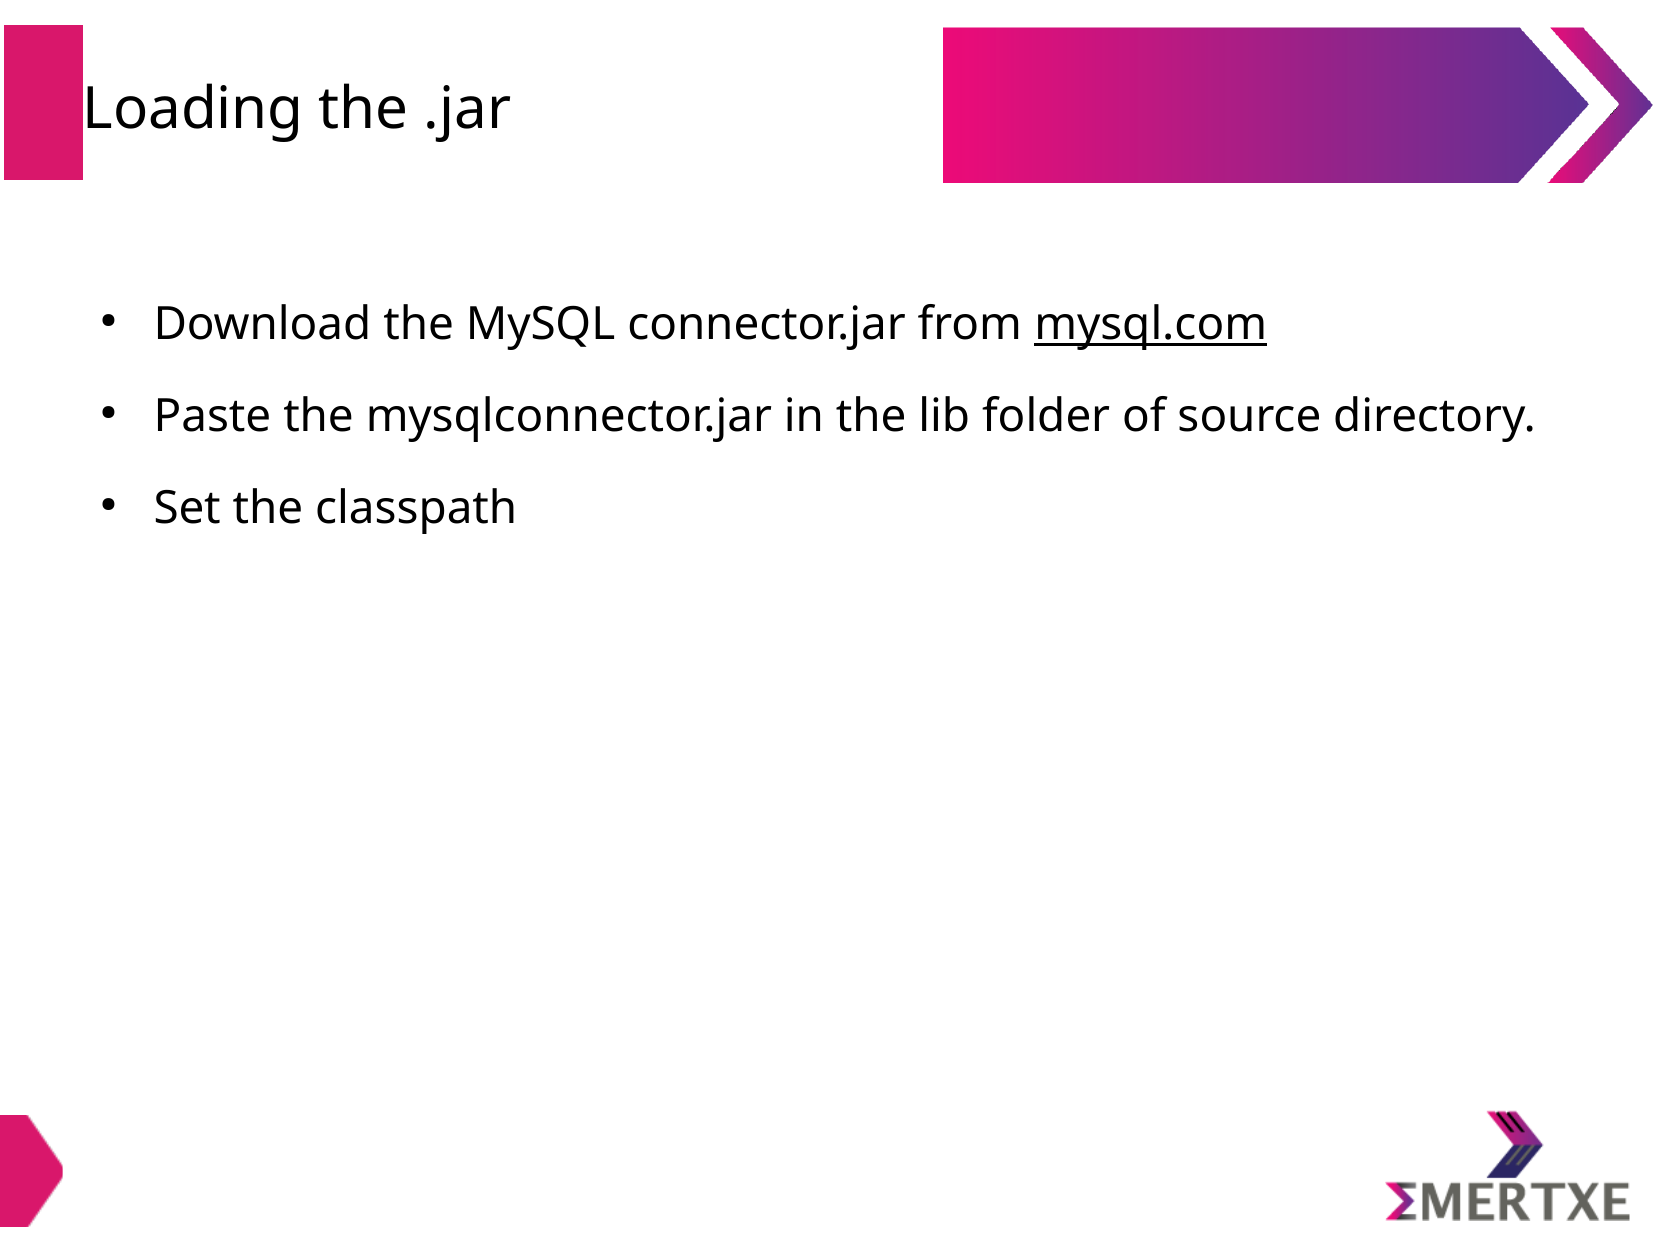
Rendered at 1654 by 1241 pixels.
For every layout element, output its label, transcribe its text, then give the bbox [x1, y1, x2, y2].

picture [1571, 27, 1653, 183]
title Loading the .jar [82, 2, 1571, 210]
list Download the MySQL connector.jar from mysql.com Paste the mysqlconnector.jar in the lib folder of source directory. Set the classpath [82, 290, 1571, 1010]
picture [1385, 1107, 1631, 1221]
